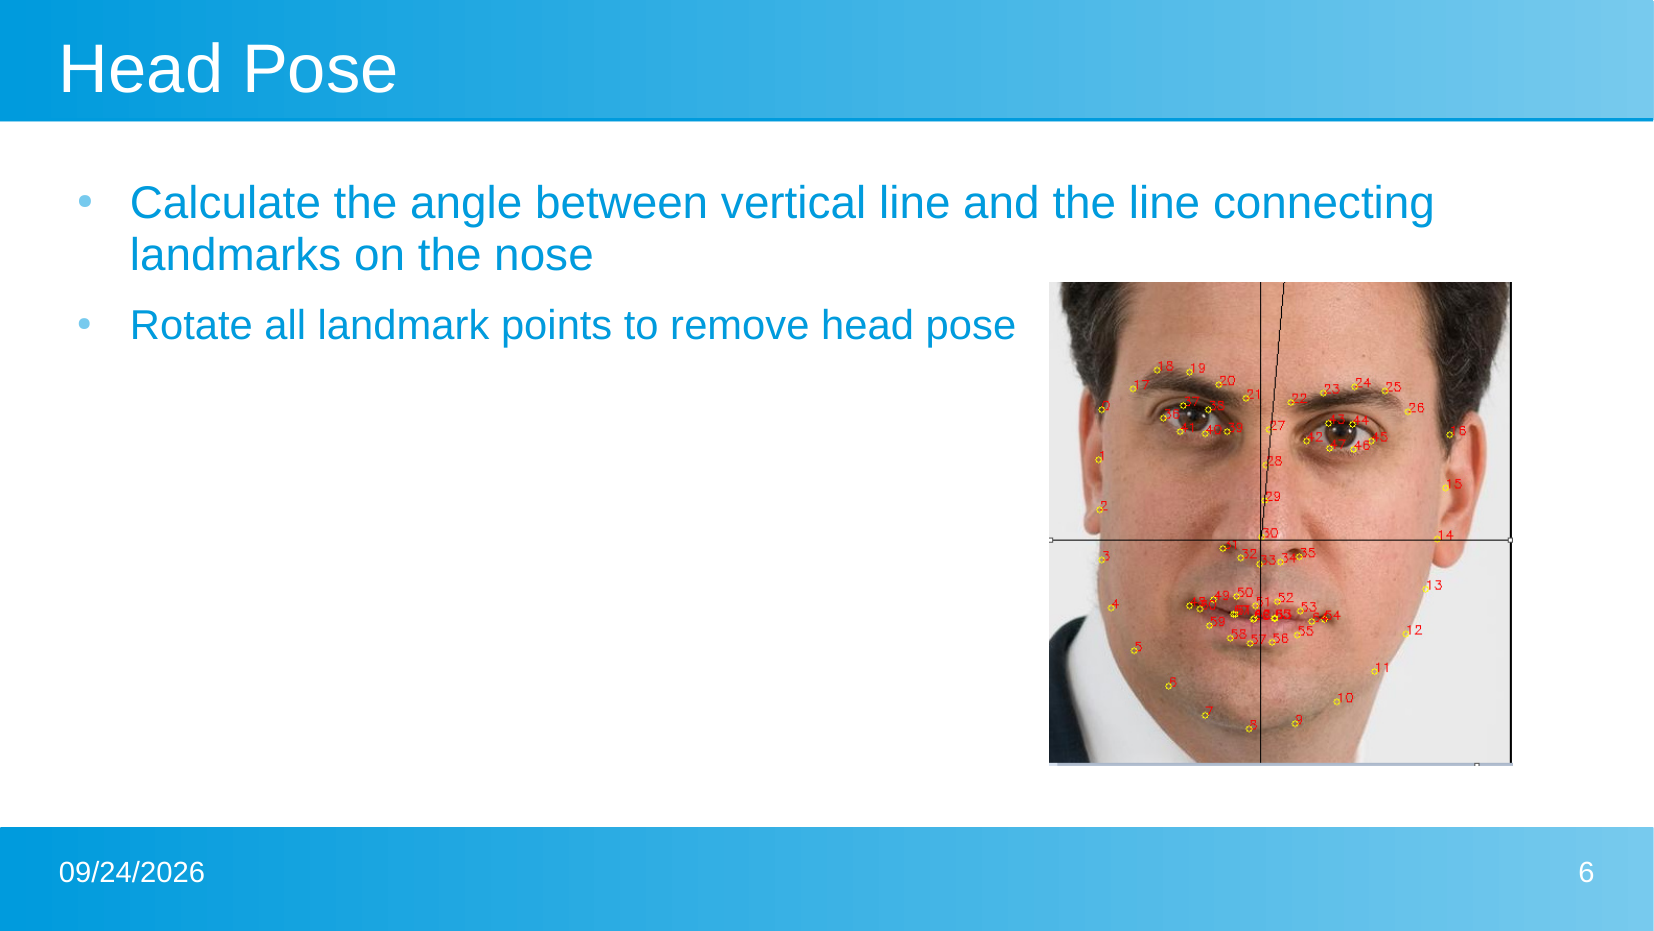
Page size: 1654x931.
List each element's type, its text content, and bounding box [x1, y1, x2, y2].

list Calculate the angle between vertical line and the line connecting landmarks on the nose Rotate all landmark points to remove head pose [59, 177, 1595, 768]
title Head Pose [59, 29, 1595, 108]
picture [1049, 282, 1513, 766]
